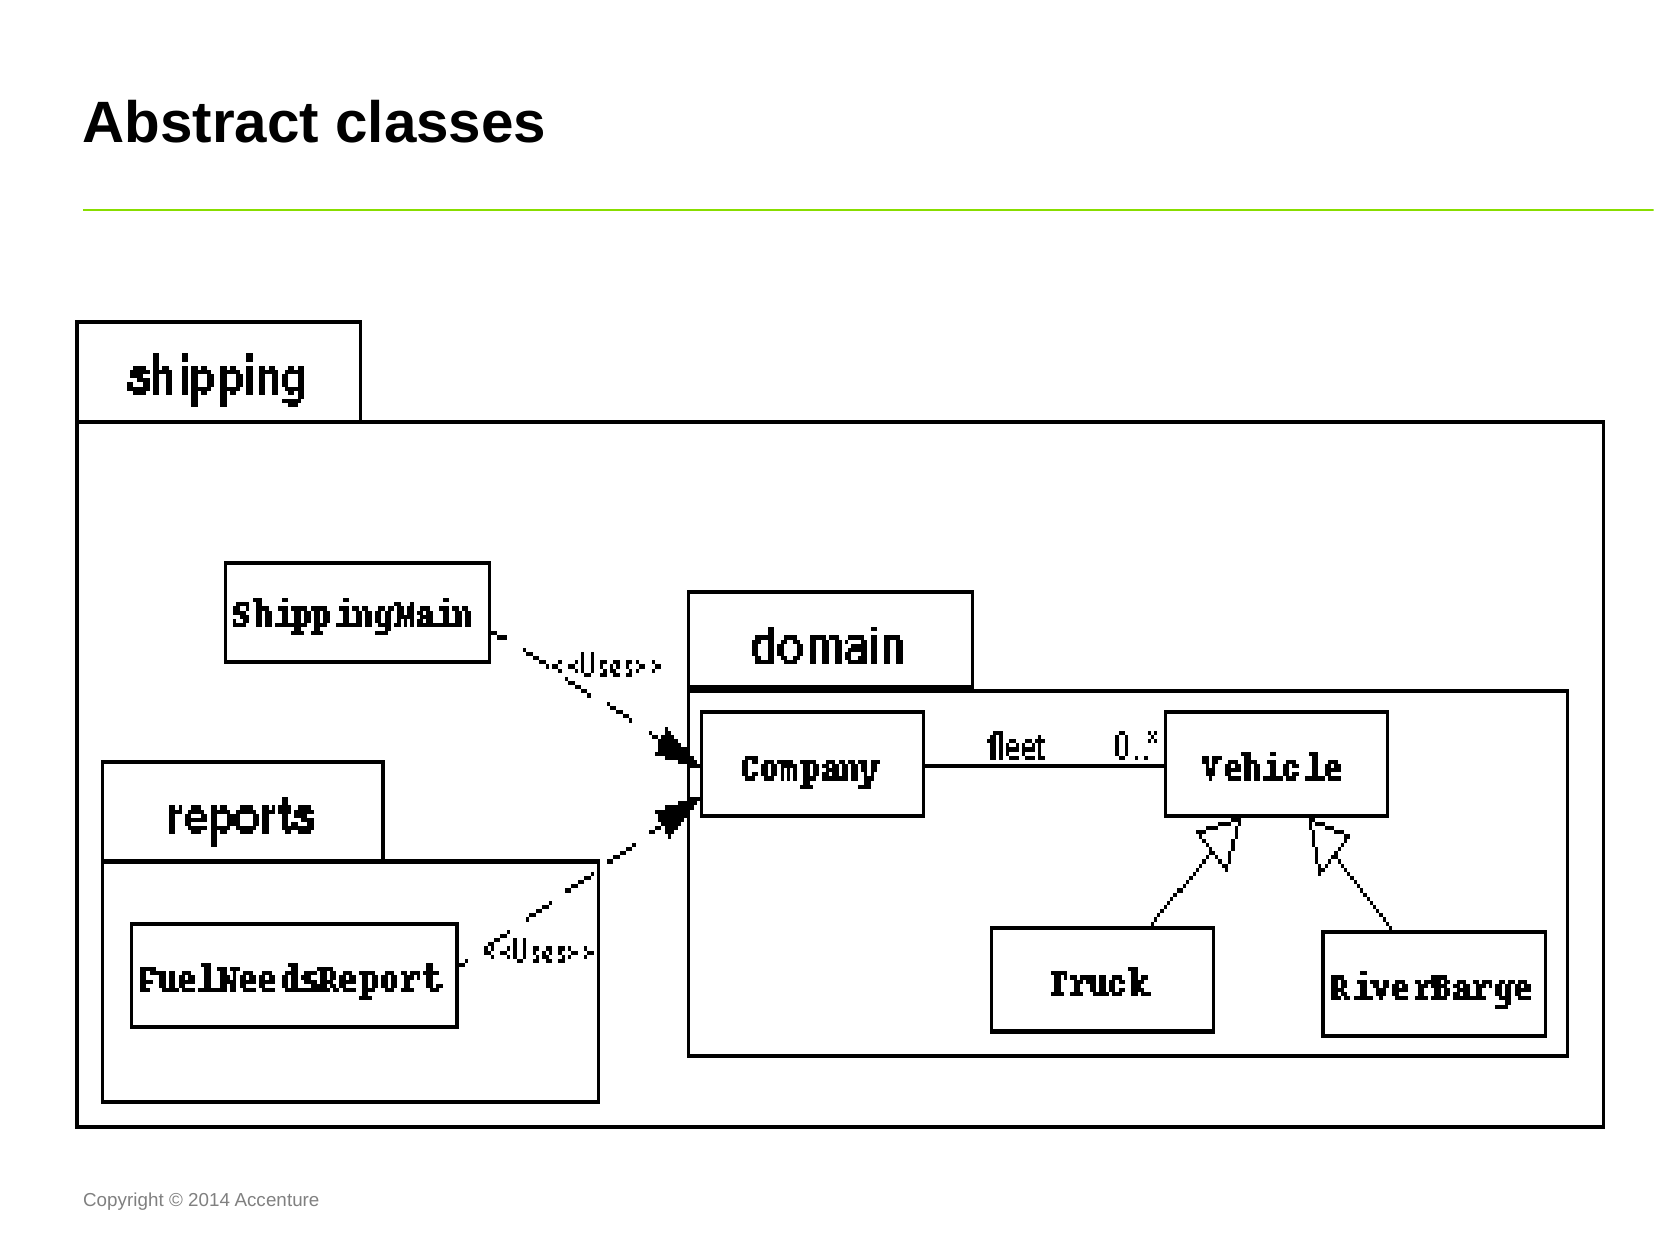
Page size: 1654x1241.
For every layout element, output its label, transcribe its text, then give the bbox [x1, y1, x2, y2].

title Abstract classes [82, 67, 1571, 177]
picture [47, 271, 1631, 1146]
